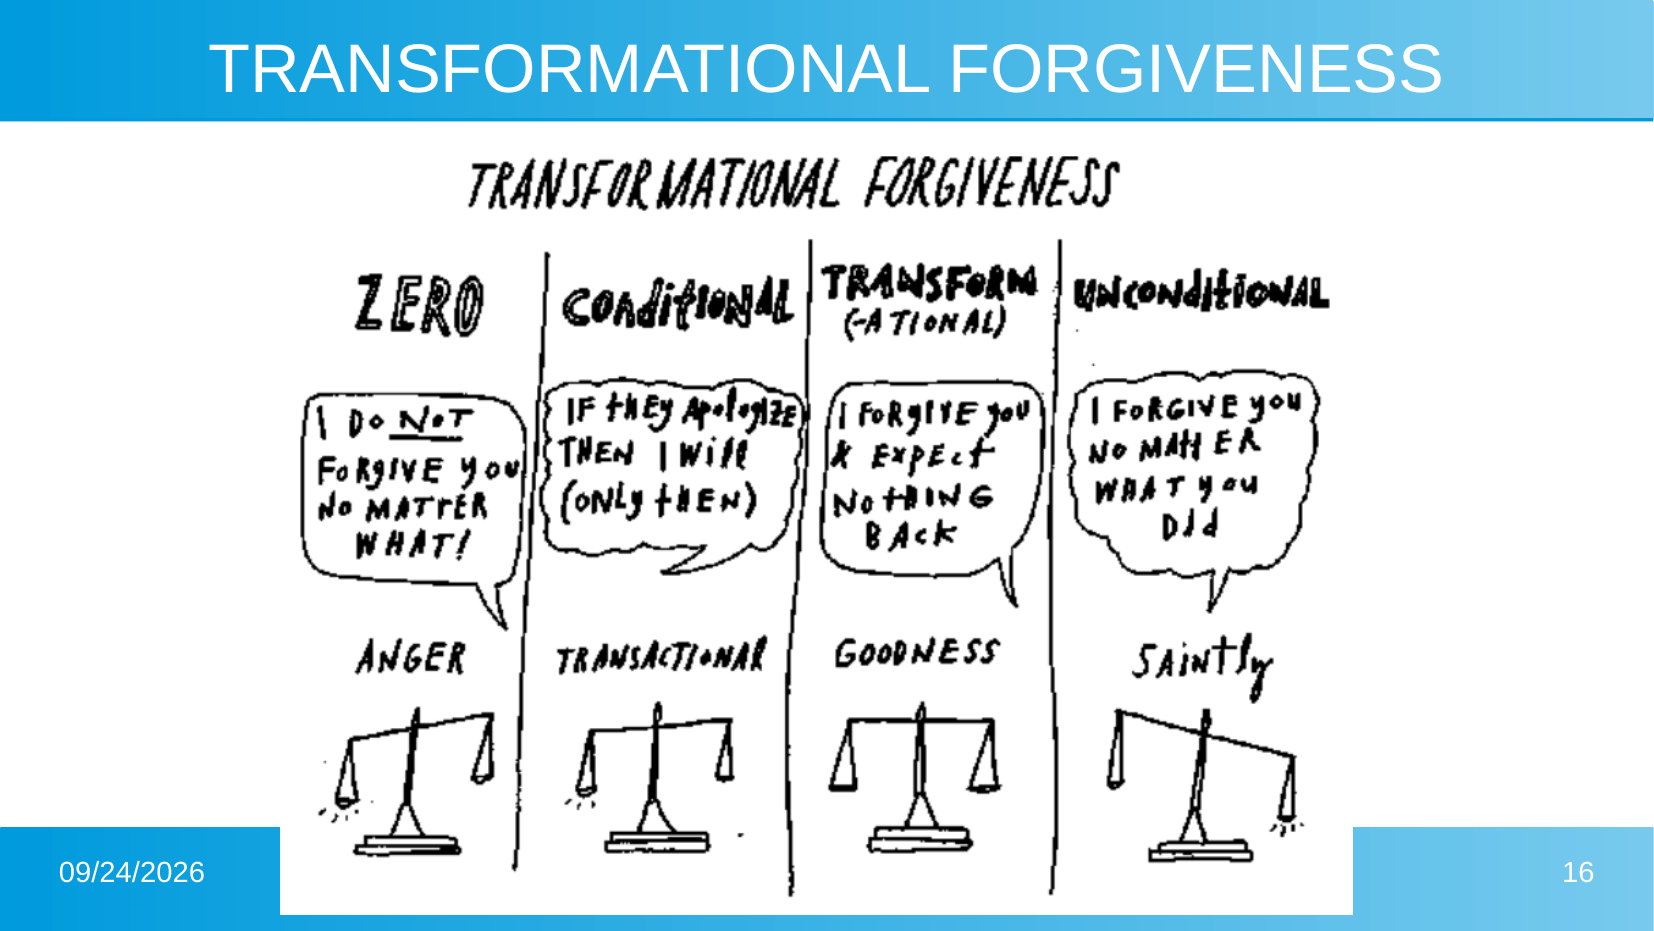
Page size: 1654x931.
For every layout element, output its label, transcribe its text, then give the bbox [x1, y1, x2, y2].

title TRANSFORMATIONAL FORGIVENESS [59, 29, 1595, 108]
picture [280, 136, 1353, 915]
